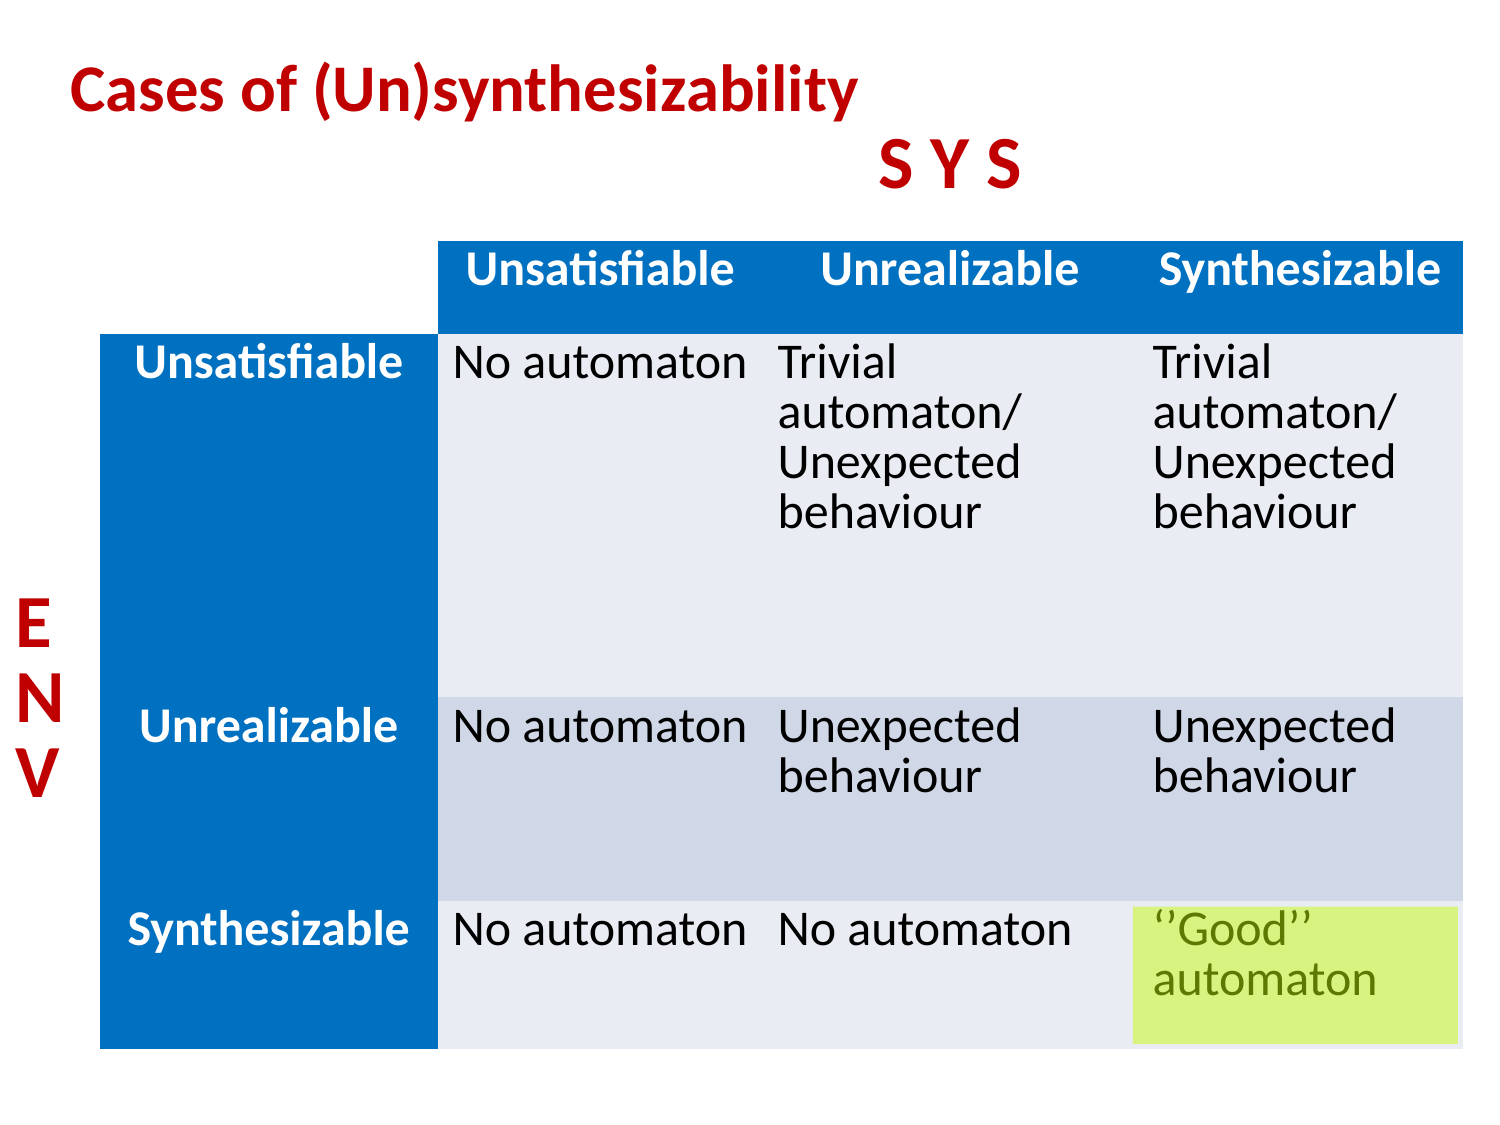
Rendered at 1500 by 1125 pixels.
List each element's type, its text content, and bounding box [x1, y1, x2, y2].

table_cell ENV [0, 334, 100, 901]
table_cell Trivial automaton/ Unexpected behaviour [1138, 334, 1463, 697]
table_cell Unsatisfiable [438, 241, 763, 334]
table_cell Unrealizable [763, 241, 1138, 334]
table_cell Synthesizable [1138, 241, 1463, 334]
text_box [1132, 906, 1458, 1045]
table_cell [100, 241, 438, 334]
table_header S Y S [438, 125, 1463, 241]
table_cell Unrealizable [100, 697, 438, 901]
text_box Cases of (Un)synthesizability [55, 37, 875, 133]
table_cell No automaton [438, 901, 763, 1049]
table_cell Unexpected behaviour [1138, 697, 1463, 901]
table_cell No automaton [438, 697, 763, 901]
table_header [100, 133, 438, 241]
table_cell [0, 901, 100, 1049]
table_cell Unsatisfiable [100, 334, 438, 697]
table_cell Synthesizable [100, 901, 438, 1049]
table_cell Unexpected behaviour [763, 697, 1138, 901]
table_cell Trivial automaton/ Unexpected behaviour [763, 334, 1138, 697]
table_cell No automaton [438, 334, 763, 697]
table_cell [0, 241, 100, 334]
table_header [0, 125, 100, 241]
table_cell No automaton [763, 901, 1138, 1049]
table_cell ‘’Good’’ automaton [1138, 901, 1463, 1049]
